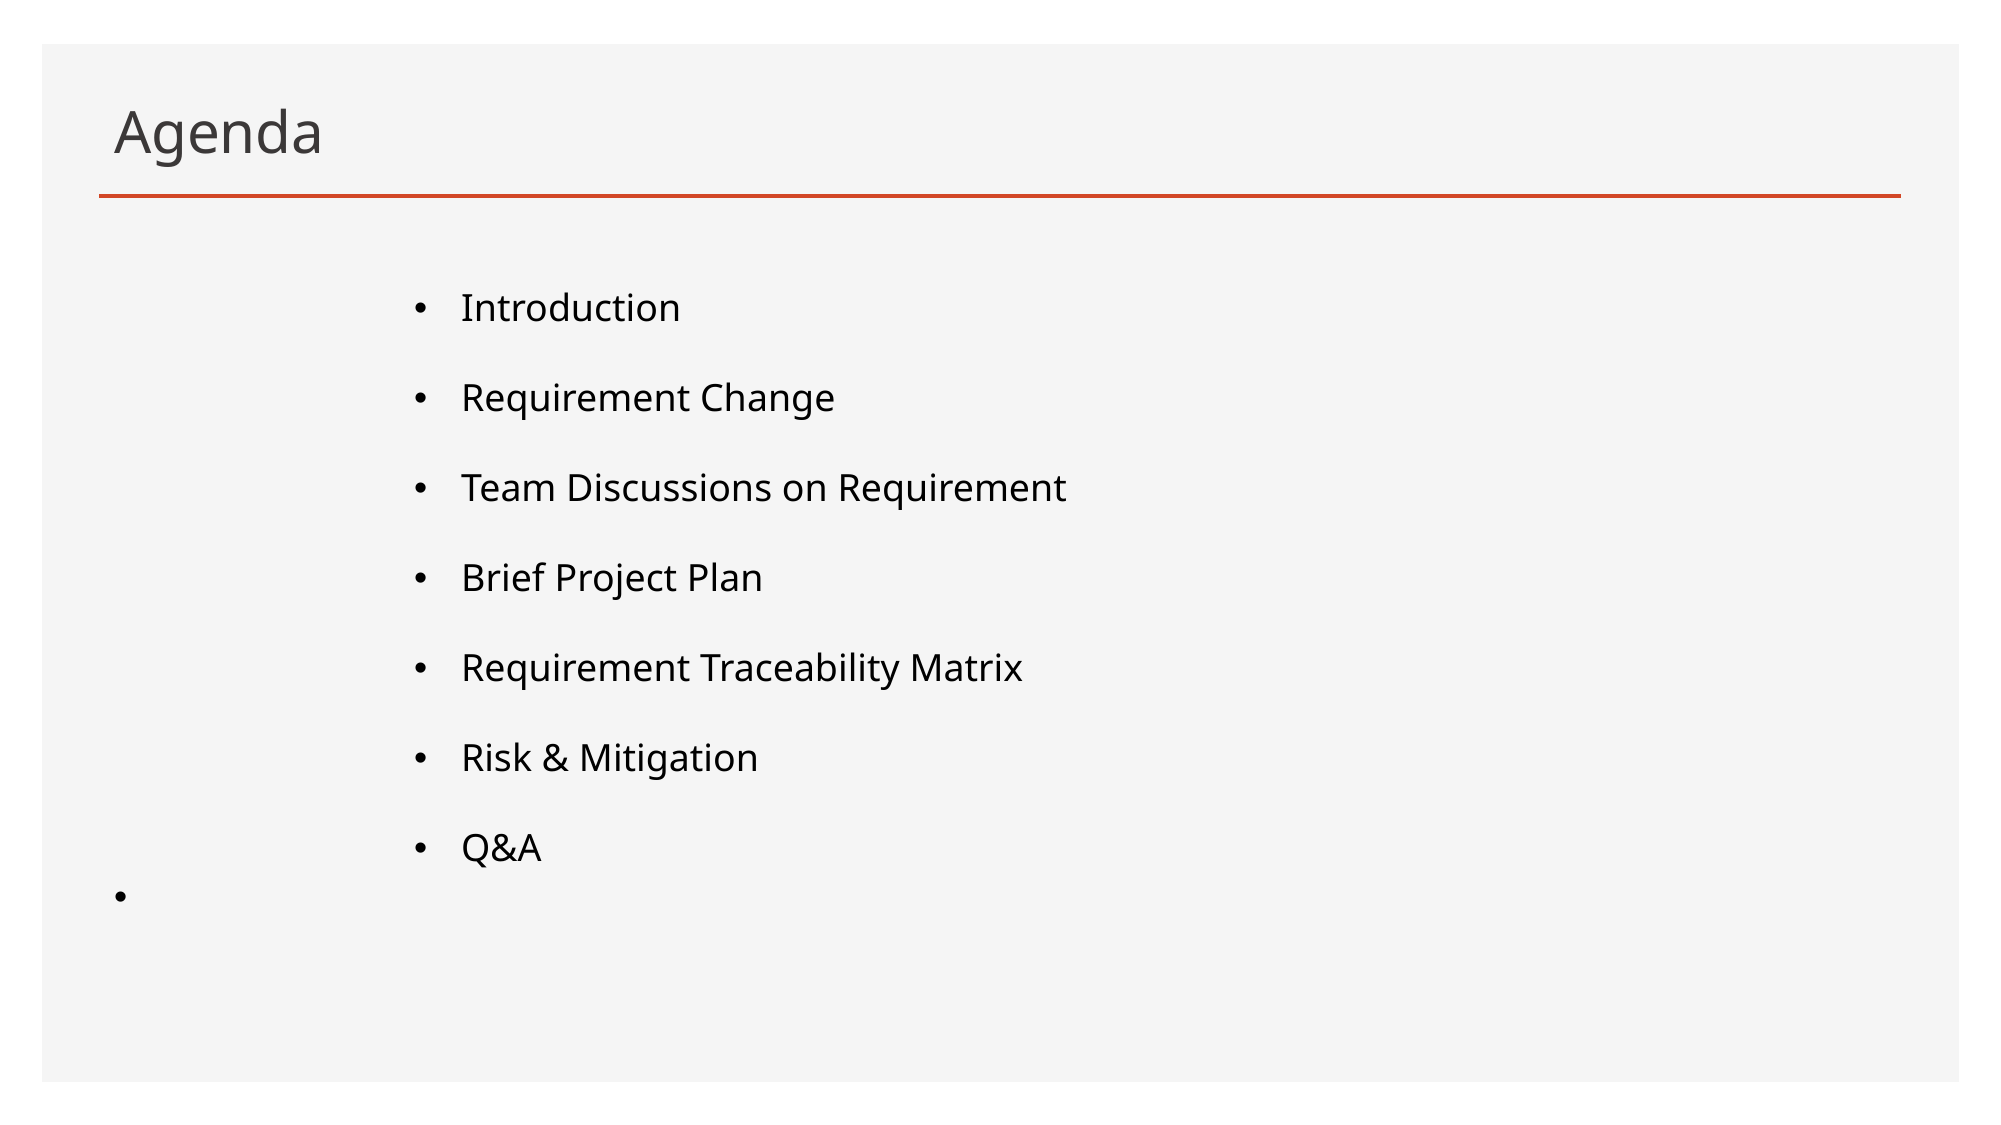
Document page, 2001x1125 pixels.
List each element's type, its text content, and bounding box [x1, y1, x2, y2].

text_box Introduction Requirement Change Team Discussions on Requirement Brief Project Plan Requirement Traceability Matrix Risk & Mitigation Q&A [99, 232, 1901, 927]
title Agenda [99, 73, 1901, 197]
